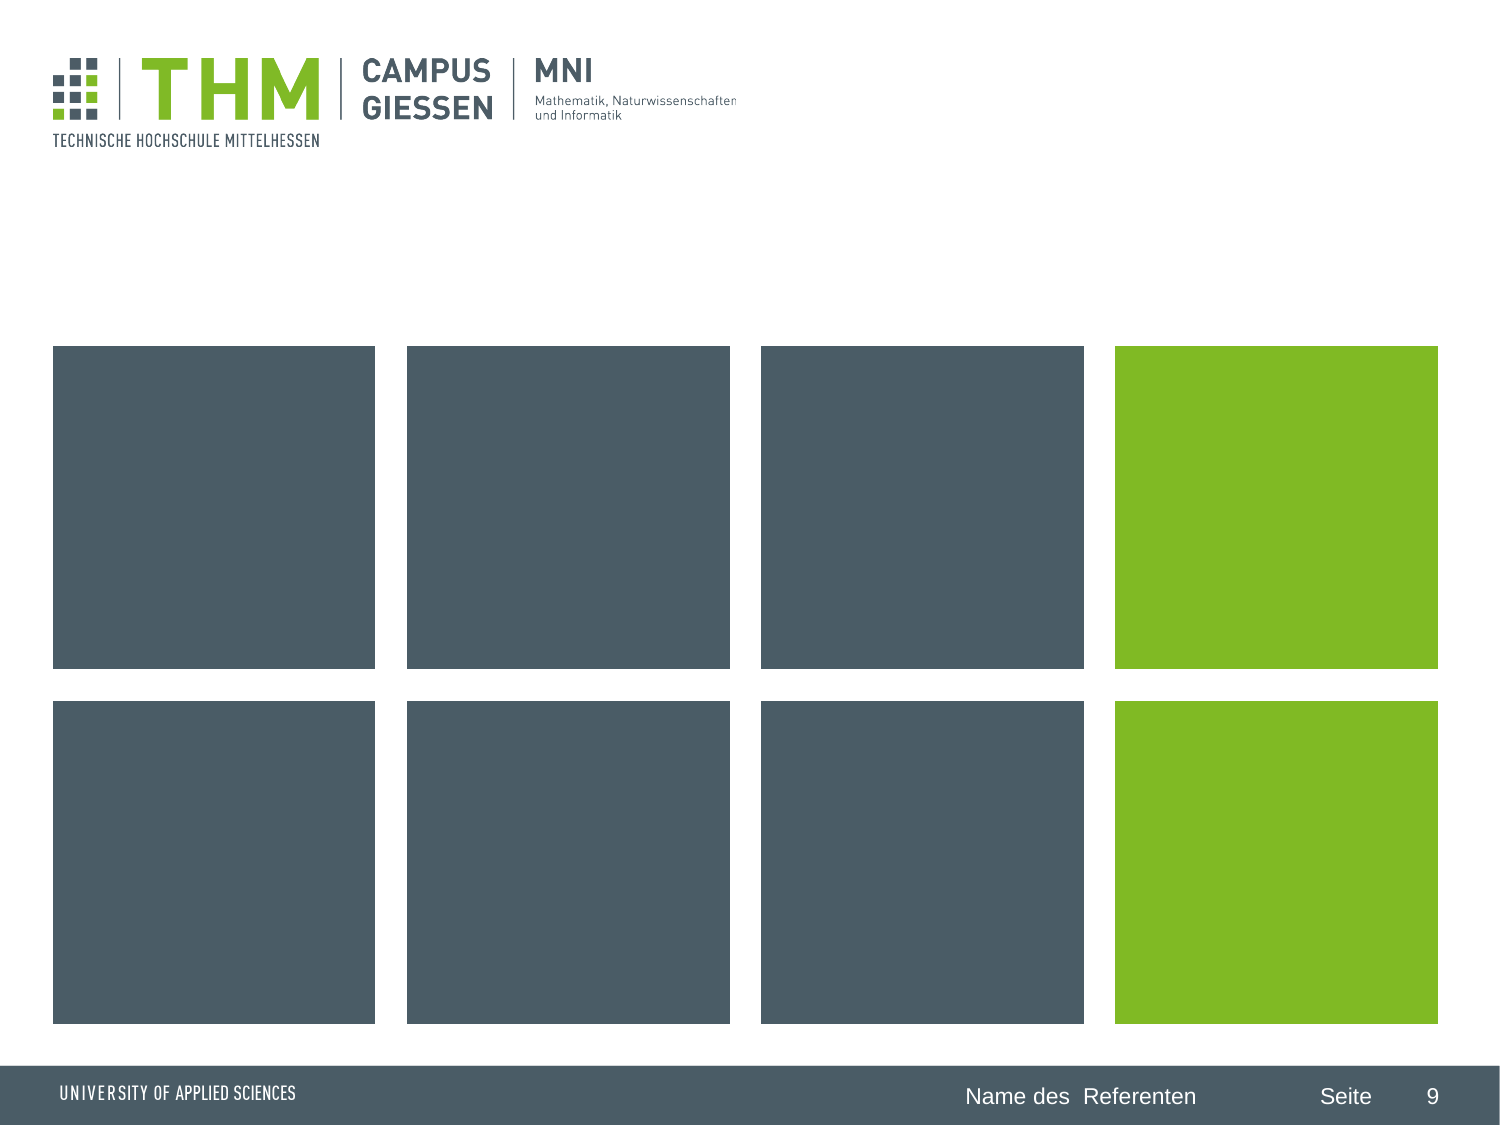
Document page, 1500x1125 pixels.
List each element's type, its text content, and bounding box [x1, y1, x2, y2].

picture [59, 1082, 296, 1104]
slide_number <number> [1376, 1073, 1455, 1118]
picture [53, 58, 736, 147]
